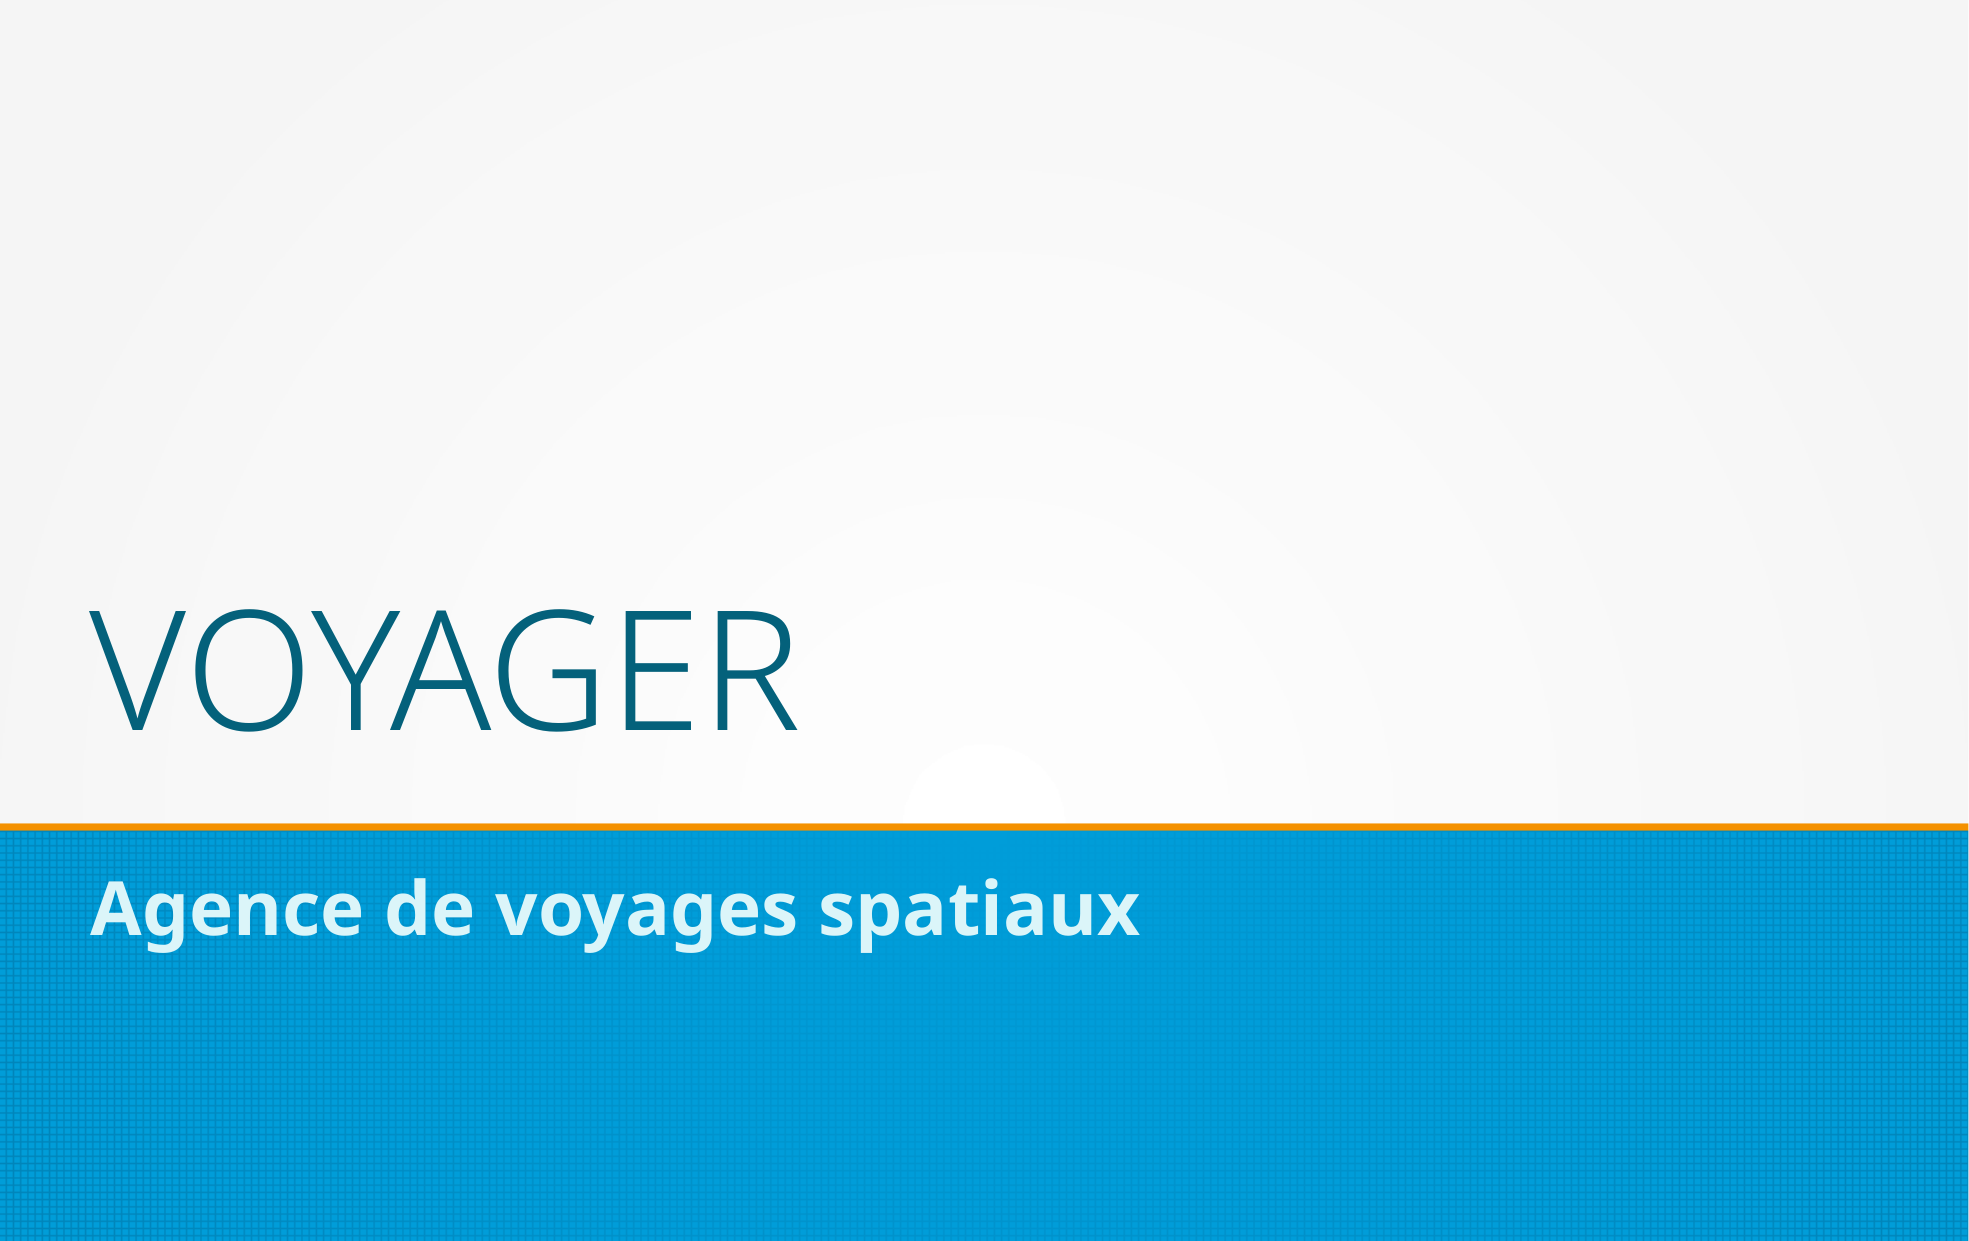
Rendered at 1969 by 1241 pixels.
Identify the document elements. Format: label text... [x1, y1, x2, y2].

title VOYAGER [89, 49, 1862, 780]
picture [0, 0, 1969, 830]
subtitle Agence de voyages spatiaux [90, 855, 1861, 1110]
